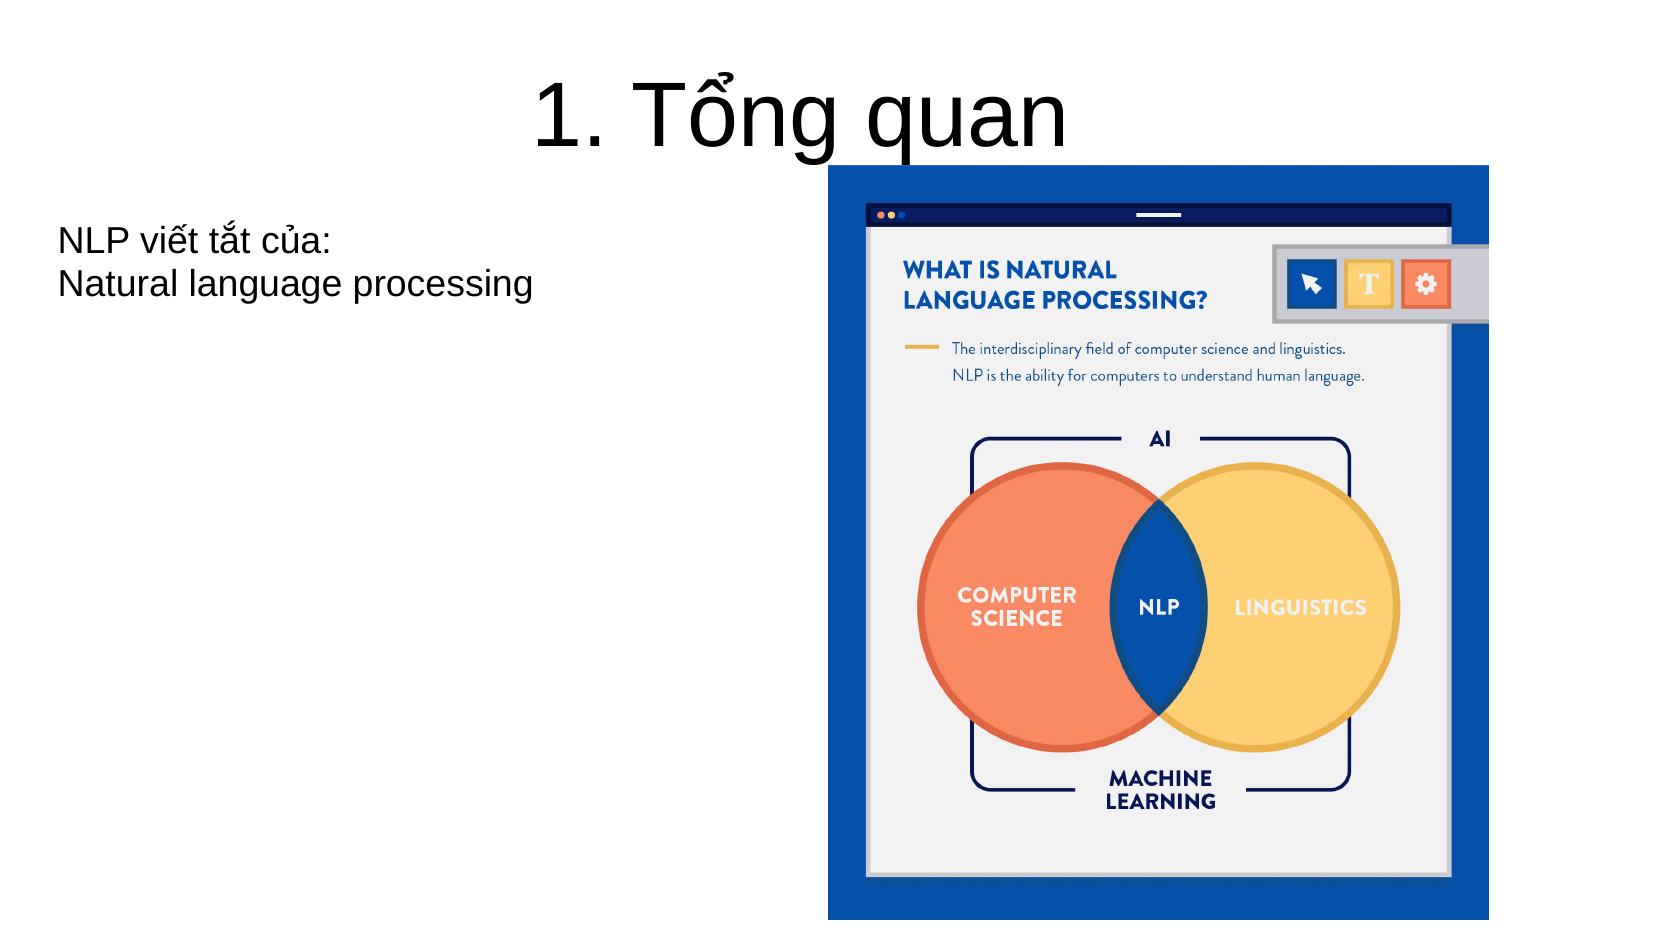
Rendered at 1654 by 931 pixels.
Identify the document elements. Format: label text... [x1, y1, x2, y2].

picture [828, 165, 1489, 920]
title 1. Tổng quan [82, 37, 1571, 193]
text_box NLP viết tắt của: Natural language processing [42, 212, 658, 815]
